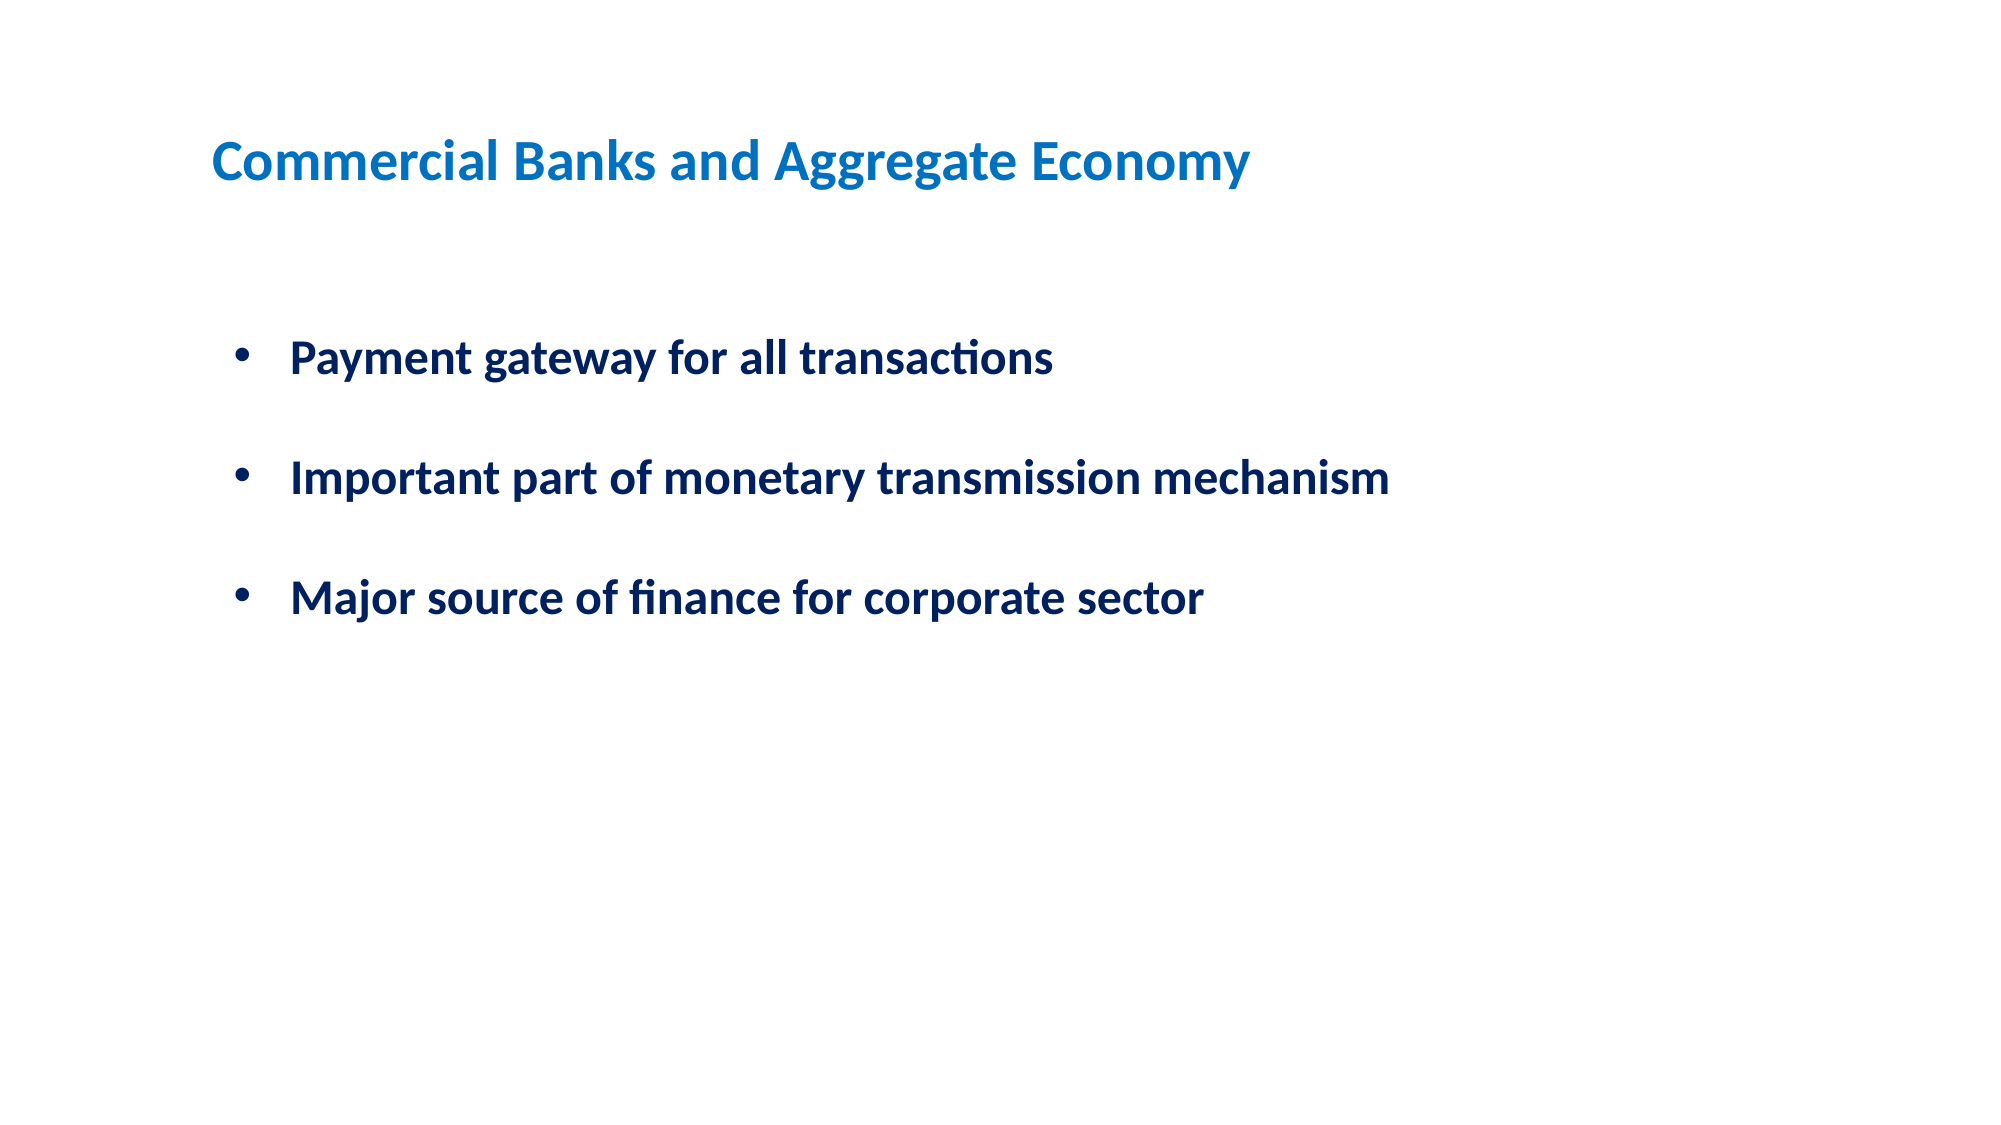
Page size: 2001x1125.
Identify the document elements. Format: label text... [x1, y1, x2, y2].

text_box Commercial Banks and Aggregate Economy [197, 114, 1724, 200]
text_box Payment gateway for all transactions Important part of monetary transmission mechanism Major source of finance for corporate sector [218, 317, 1671, 753]
